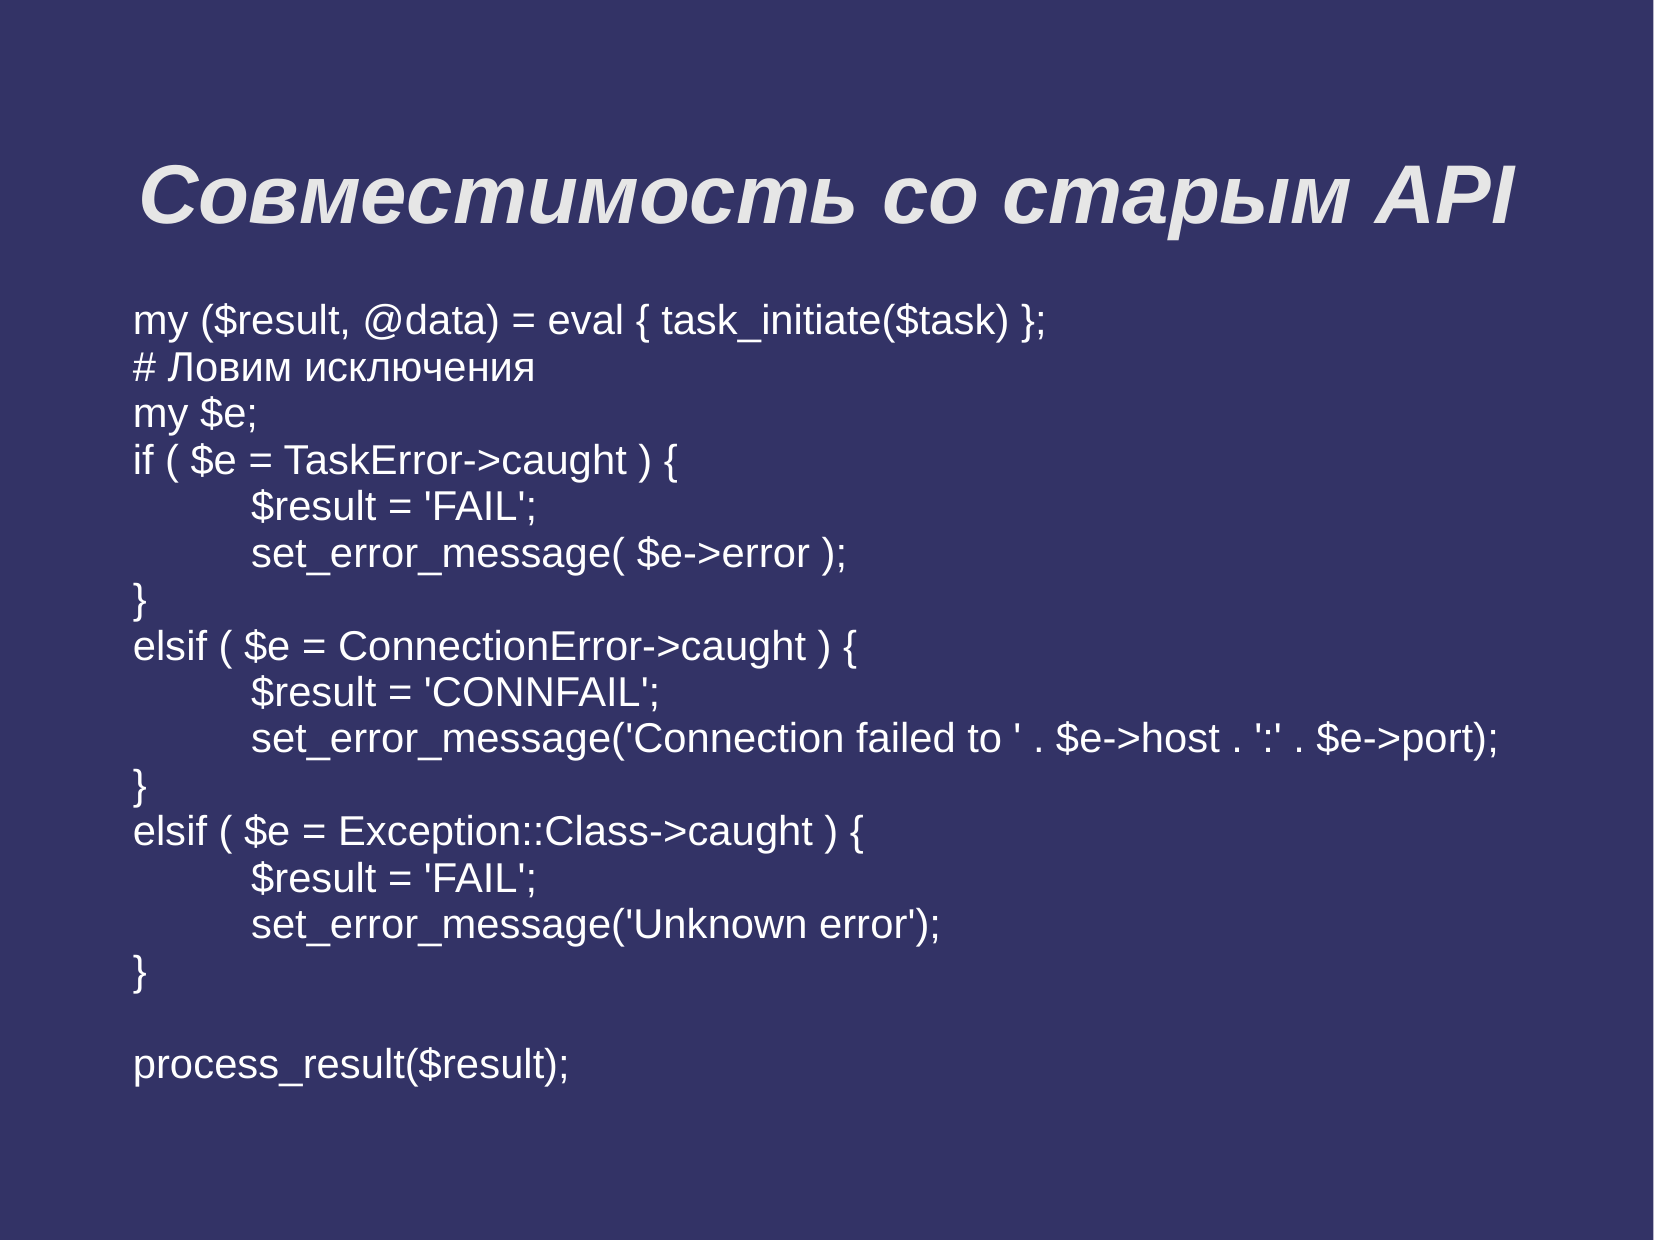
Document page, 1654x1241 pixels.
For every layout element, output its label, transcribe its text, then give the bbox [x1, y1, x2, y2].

text_box my ($result, @data) = eval { task_initiate($task) }; # Ловим исключения my $e; if ( $e = TaskError->caught ) { $result = 'FAIL'; set_error_message( $e->error ); } elsif ( $e = ConnectionError->caught ) { $result = 'CONNFAIL'; set_error_message('Connection failed to ' . $e->host . ':' . $e->port); } elsif ( $e = Exception::Class->caught ) { $result = 'FAIL'; set_error_message('Unknown error'); } process_result($result); [118, 289, 1536, 1100]
title Совместимость со старым API [118, 90, 1536, 289]
